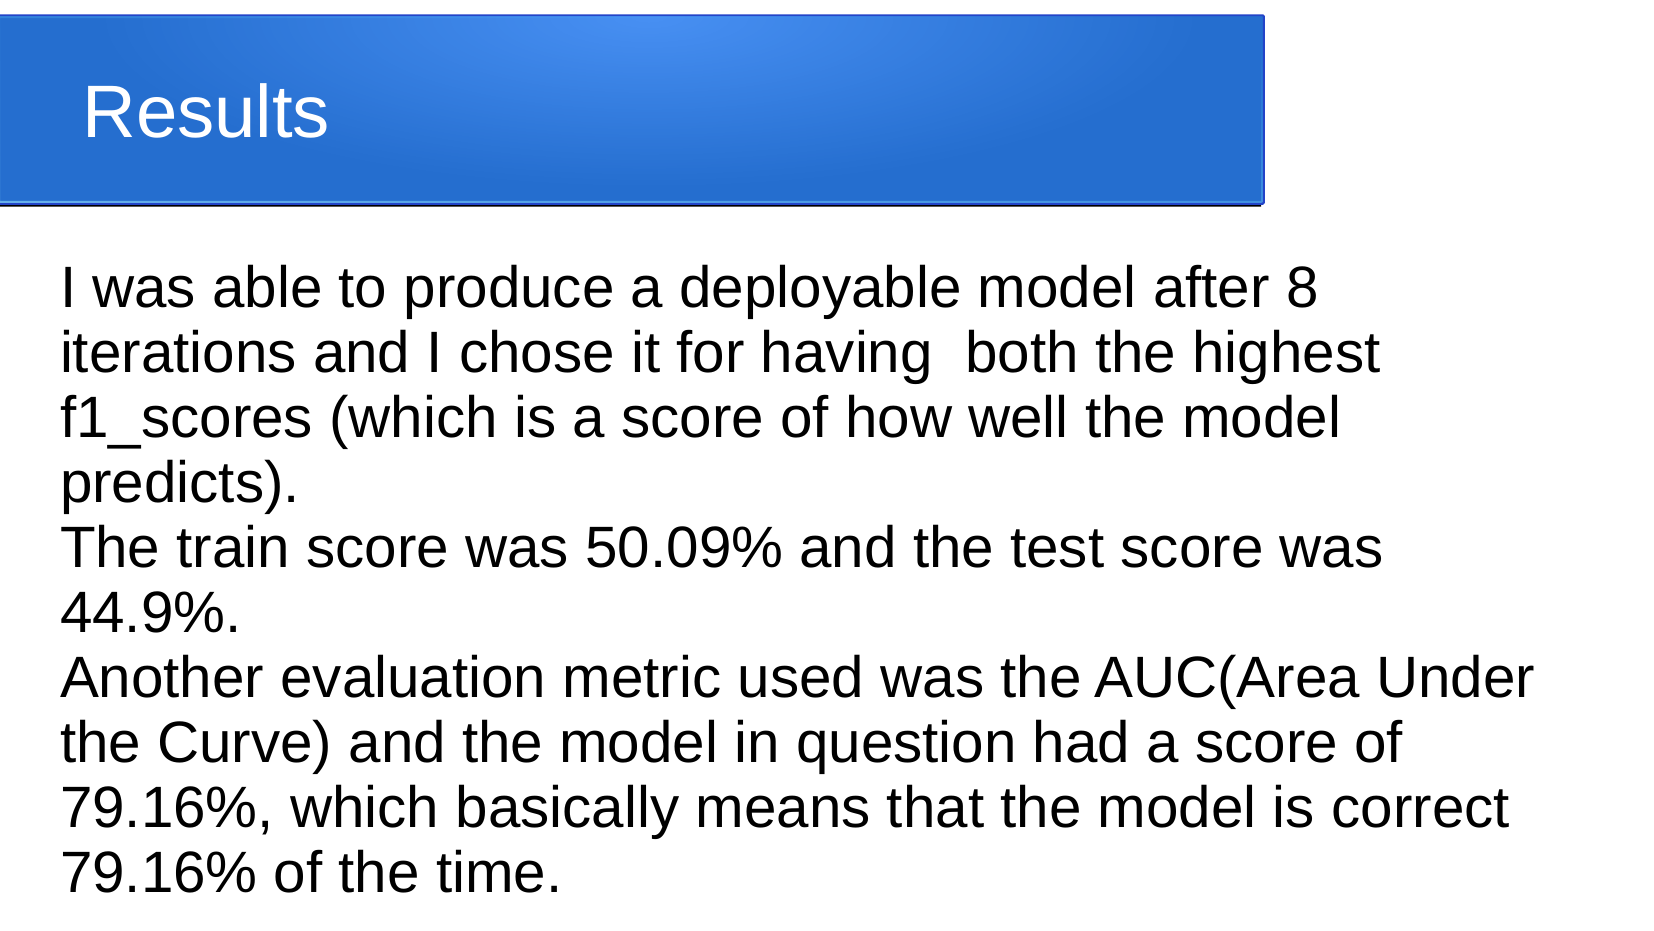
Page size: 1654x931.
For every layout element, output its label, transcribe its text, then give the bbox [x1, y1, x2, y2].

title Results [82, 35, 1235, 189]
subtitle I was able to produce a deployable model after 8 iterations and I chose it for having both the highest f1_scores (which is a score of how well the model predicts). The train score was 50.09% and the test score was 44.9%. Another evaluation metric used was the AUC(Area Under the Curve) and the model in question had a score of 79.16%, which basically means that the model is correct 79.16% of the time. [60, 254, 1549, 906]
